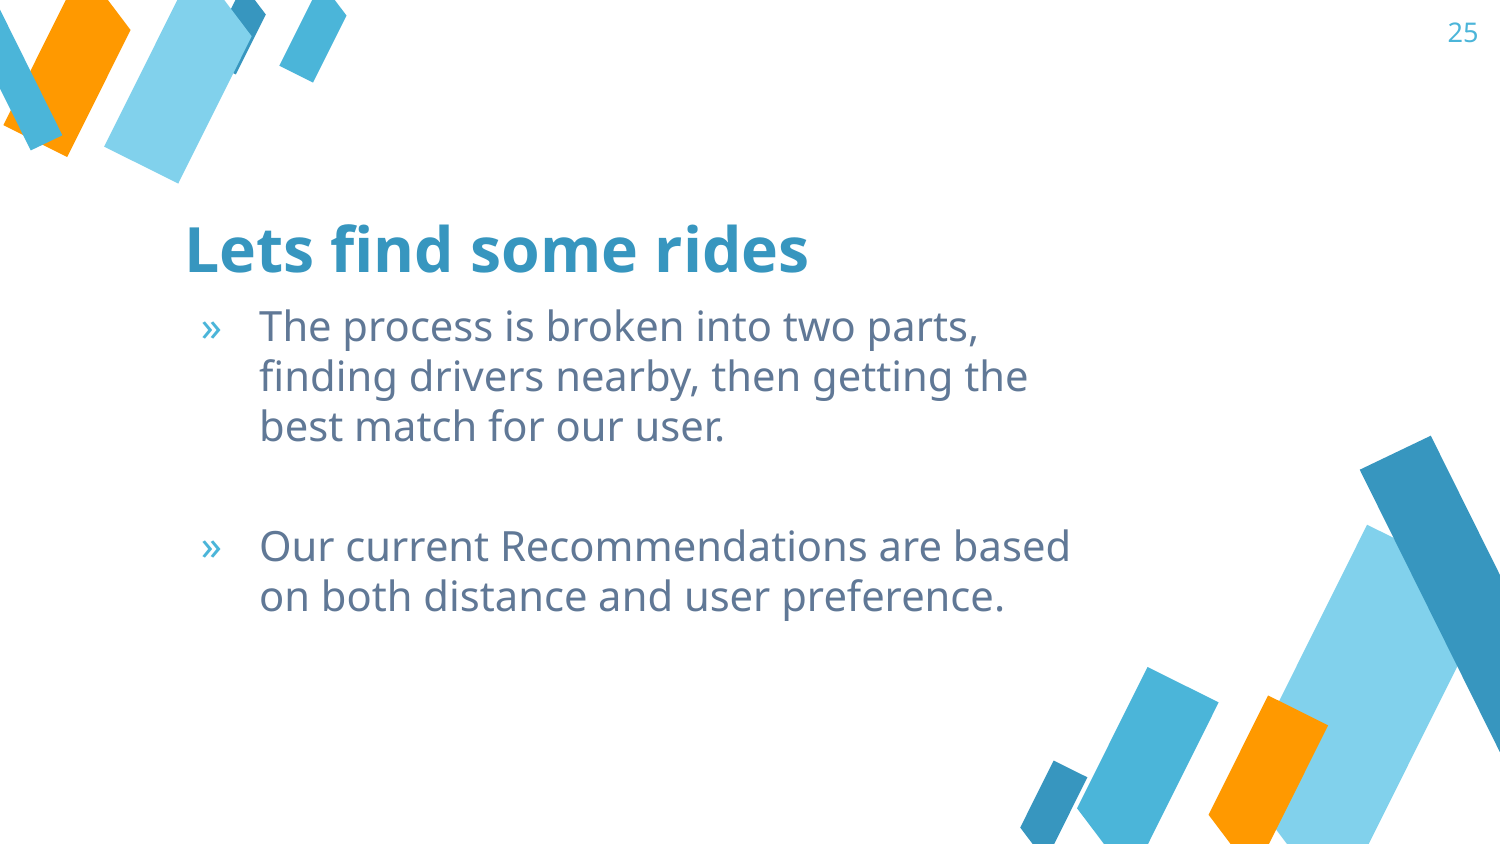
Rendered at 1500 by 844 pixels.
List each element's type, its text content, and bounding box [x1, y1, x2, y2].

slide_number <number> [1403, 0, 1494, 65]
list The process is broken into two parts, finding drivers nearby, then getting the best match for our user. Our current Recommendations are based on both distance and user preference. [169, 285, 1115, 699]
title Lets find some rides [169, 188, 1115, 285]
